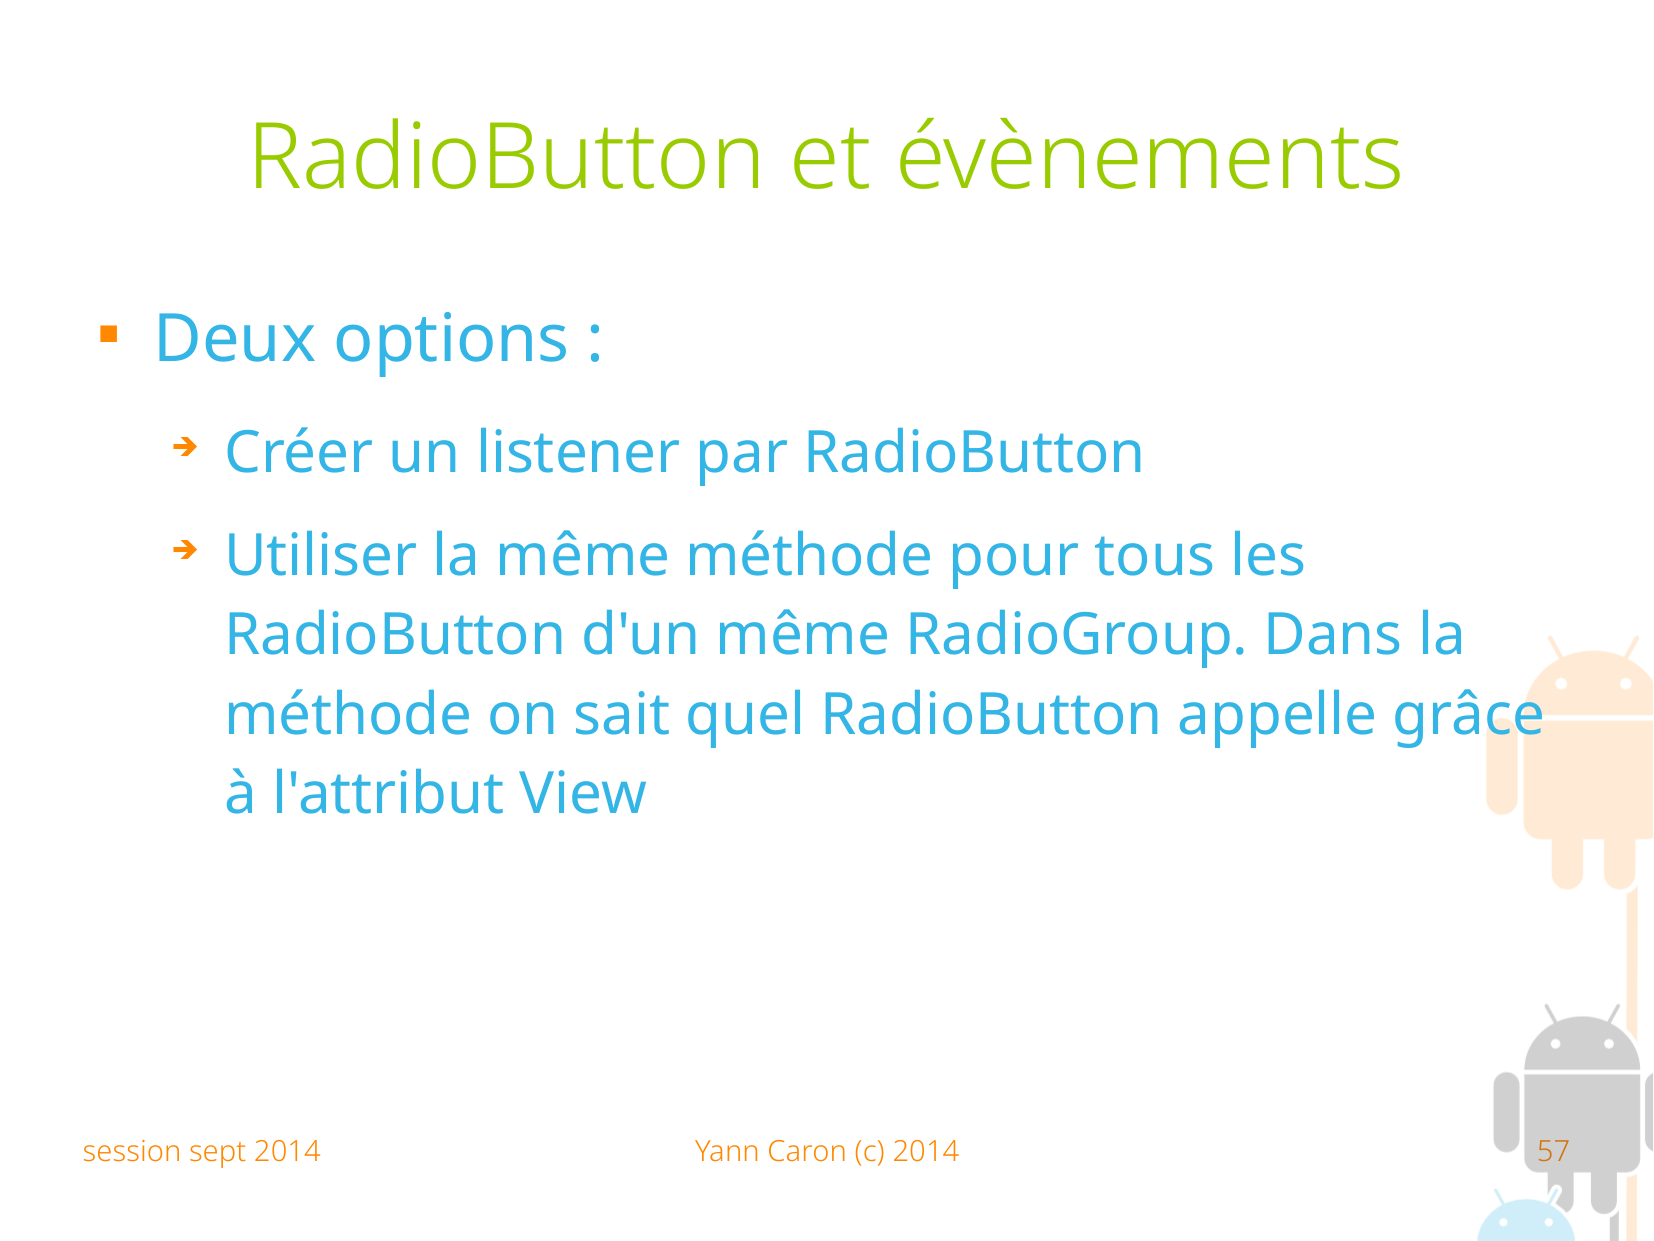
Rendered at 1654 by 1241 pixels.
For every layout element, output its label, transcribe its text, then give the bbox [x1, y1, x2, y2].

list Deux options : Créer un listener par RadioButton Utiliser la même méthode pour tous les RadioButton d'un même RadioGroup. Dans la méthode on sait quel RadioButton appelle grâce à l'attribut View [82, 290, 1571, 1010]
title RadioButton et évènements [82, 49, 1571, 257]
picture [240, 423, 1654, 1241]
